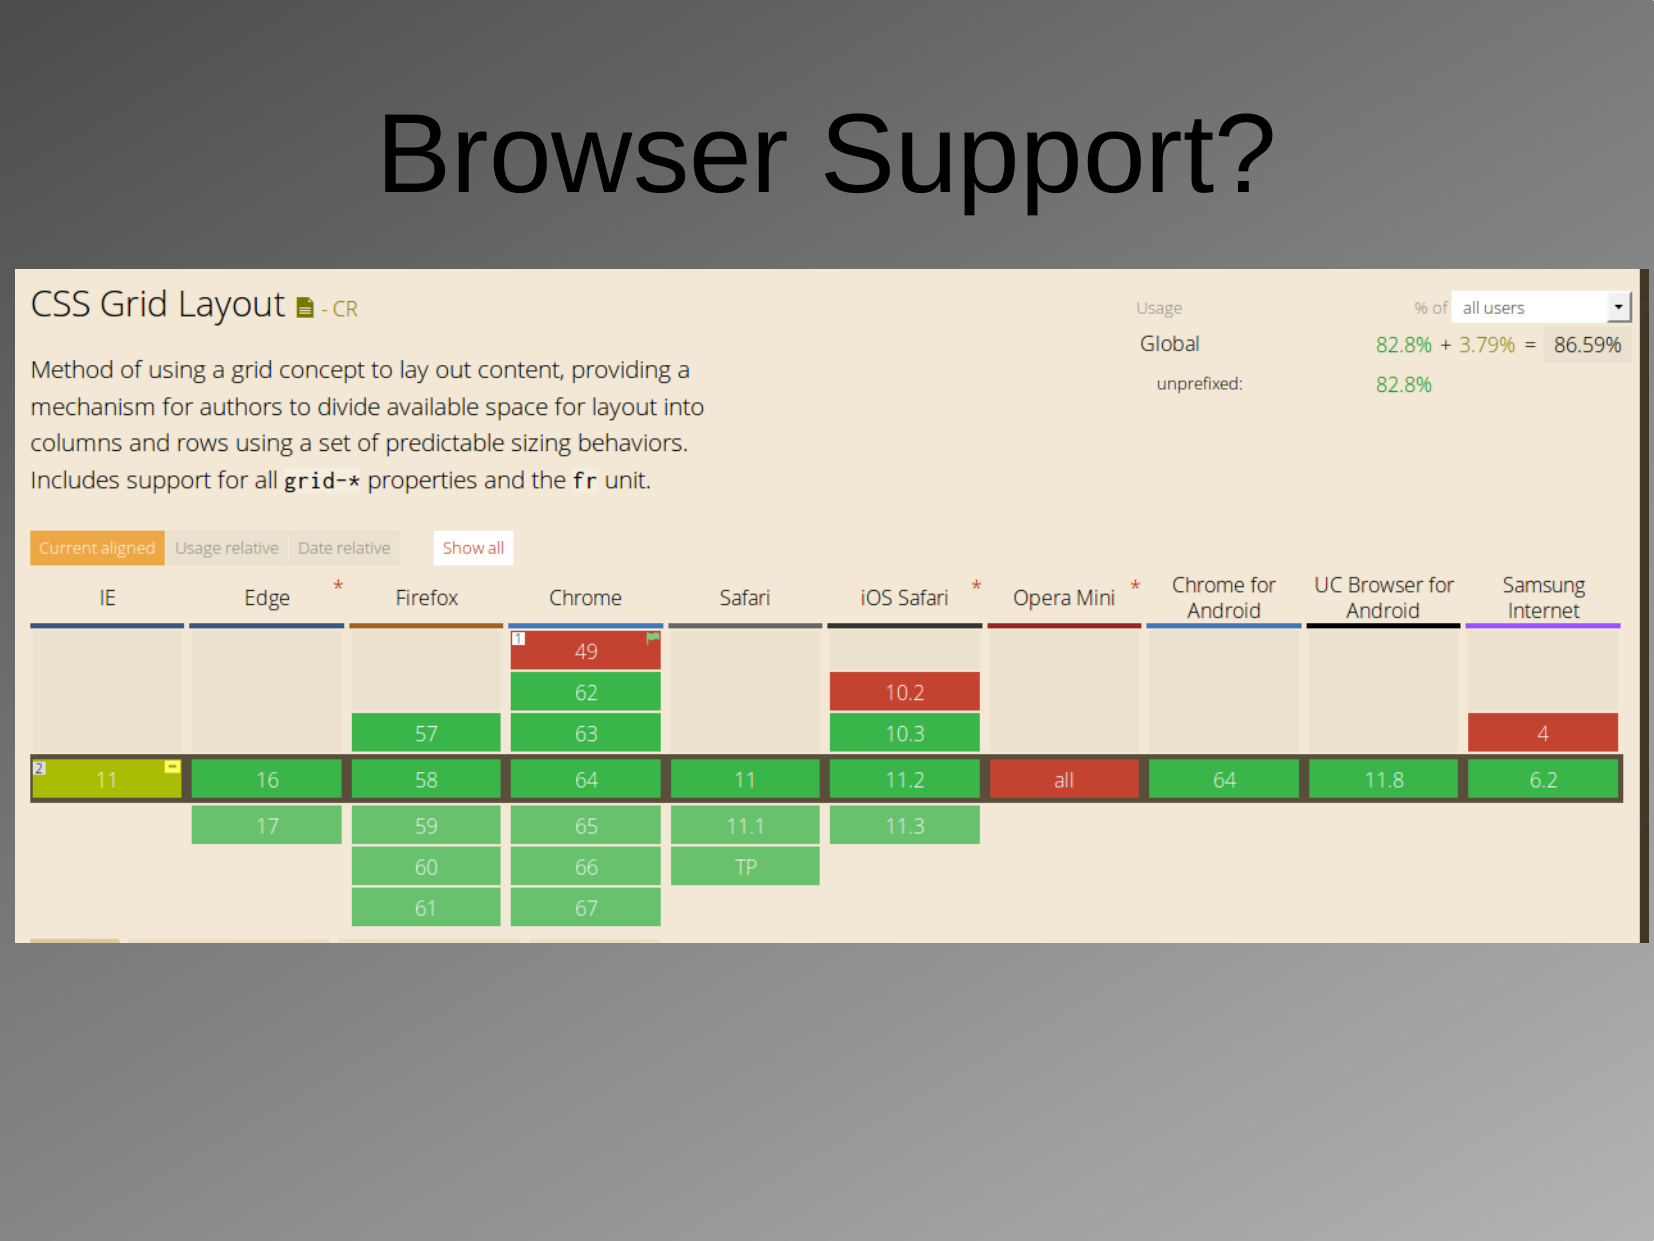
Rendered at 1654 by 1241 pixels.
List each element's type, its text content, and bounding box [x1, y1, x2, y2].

title Browser Support? [82, 49, 1571, 257]
picture [15, 269, 1649, 943]
